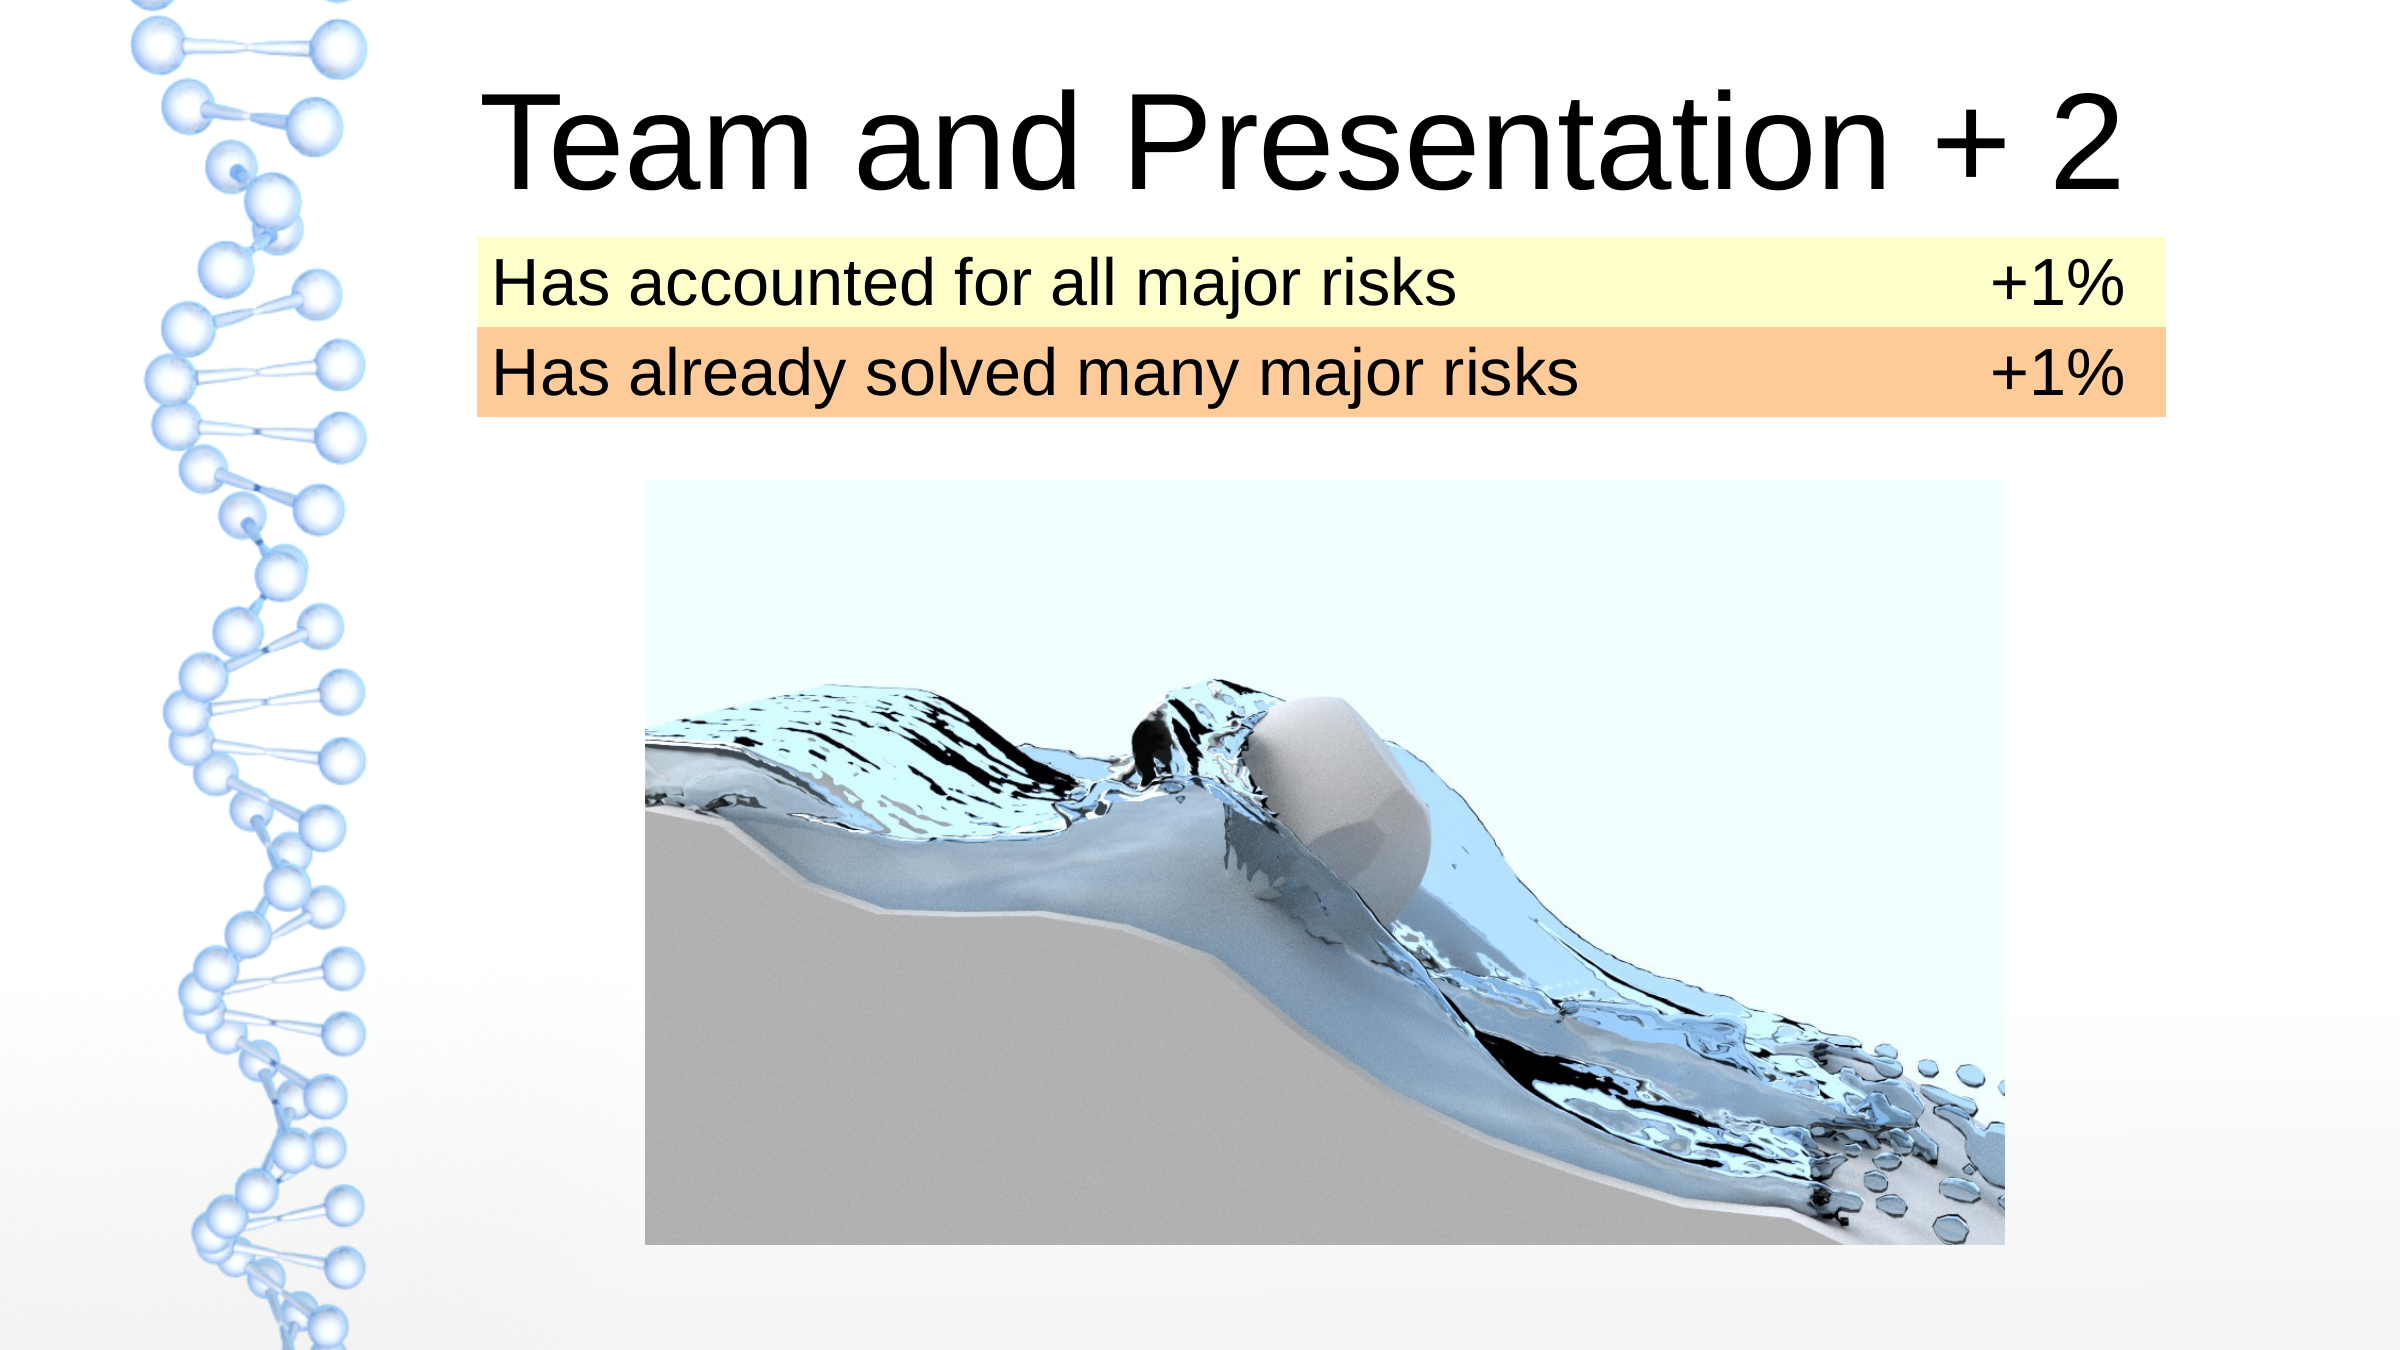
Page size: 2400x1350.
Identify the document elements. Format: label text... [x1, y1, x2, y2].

table_header Has accounted for all major risks [477, 237, 1950, 327]
text_box Team and Presentation + 2 [465, 57, 2281, 227]
table_cell Has already solved many major risks [477, 327, 1950, 417]
table_header +1% [1950, 237, 2166, 327]
table_cell +1% [1950, 327, 2166, 417]
picture [0, 0, 2400, 1350]
